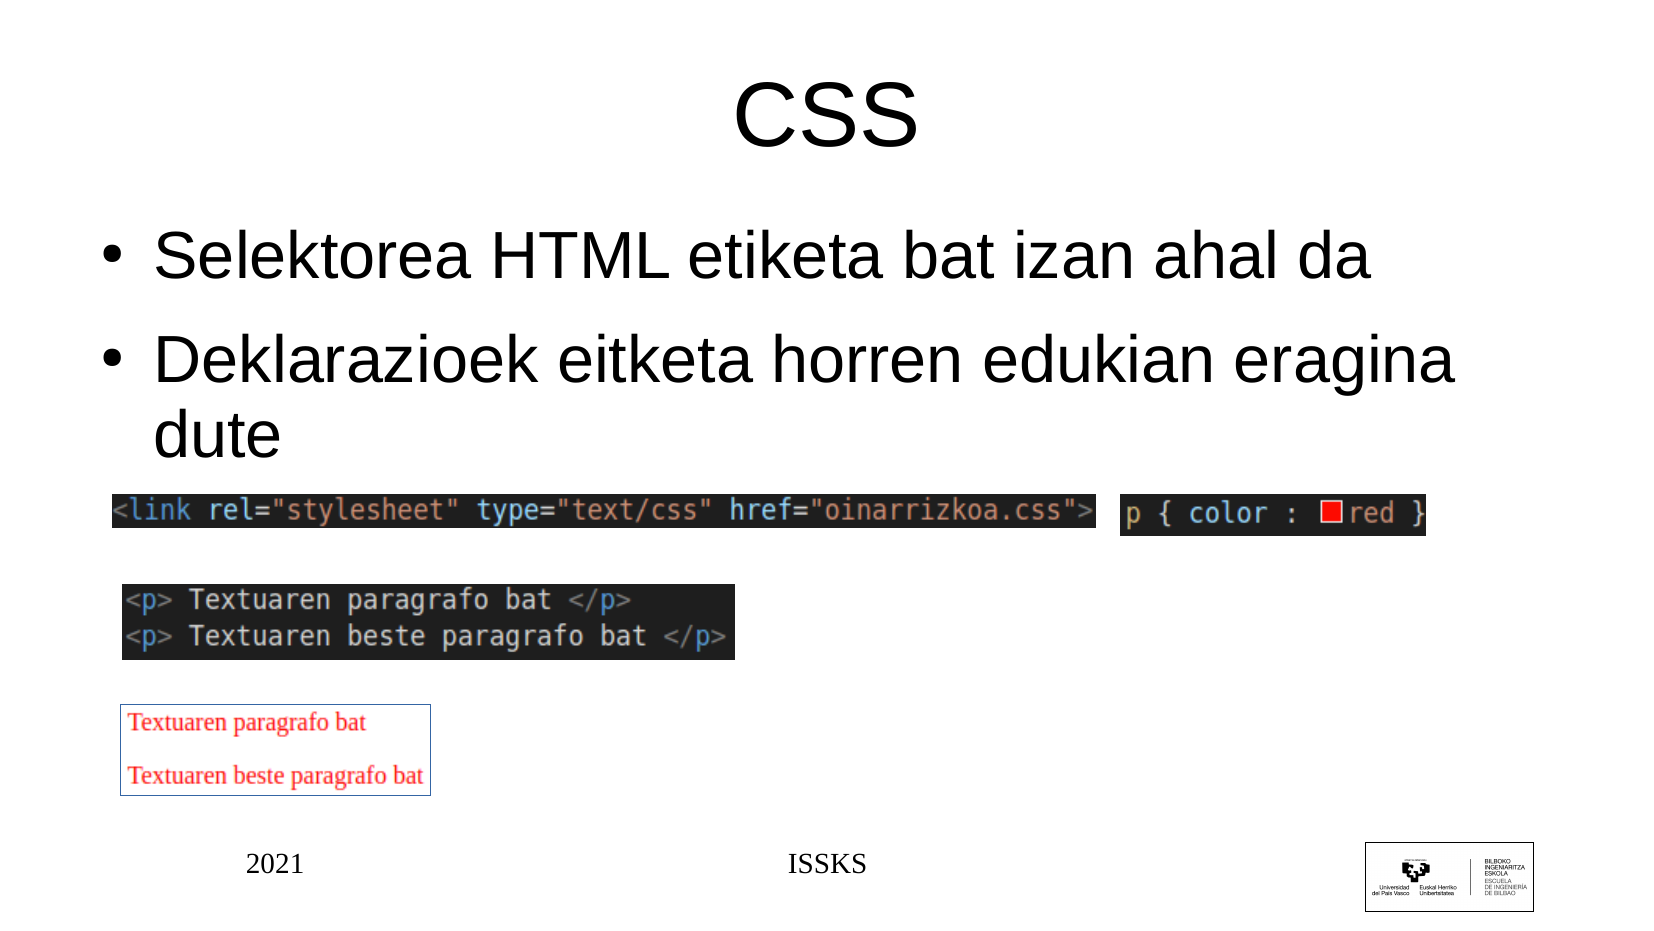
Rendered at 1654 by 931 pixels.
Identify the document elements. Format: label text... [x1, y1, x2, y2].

picture [1120, 494, 1426, 536]
picture [120, 704, 431, 796]
title CSS [82, 37, 1571, 193]
picture [122, 584, 736, 660]
picture [112, 494, 1096, 528]
picture [1366, 843, 1533, 911]
list Selektorea HTML etiketa bat izan ahal da Deklarazioek eitketa horren edukian eragina dute [82, 217, 1546, 758]
